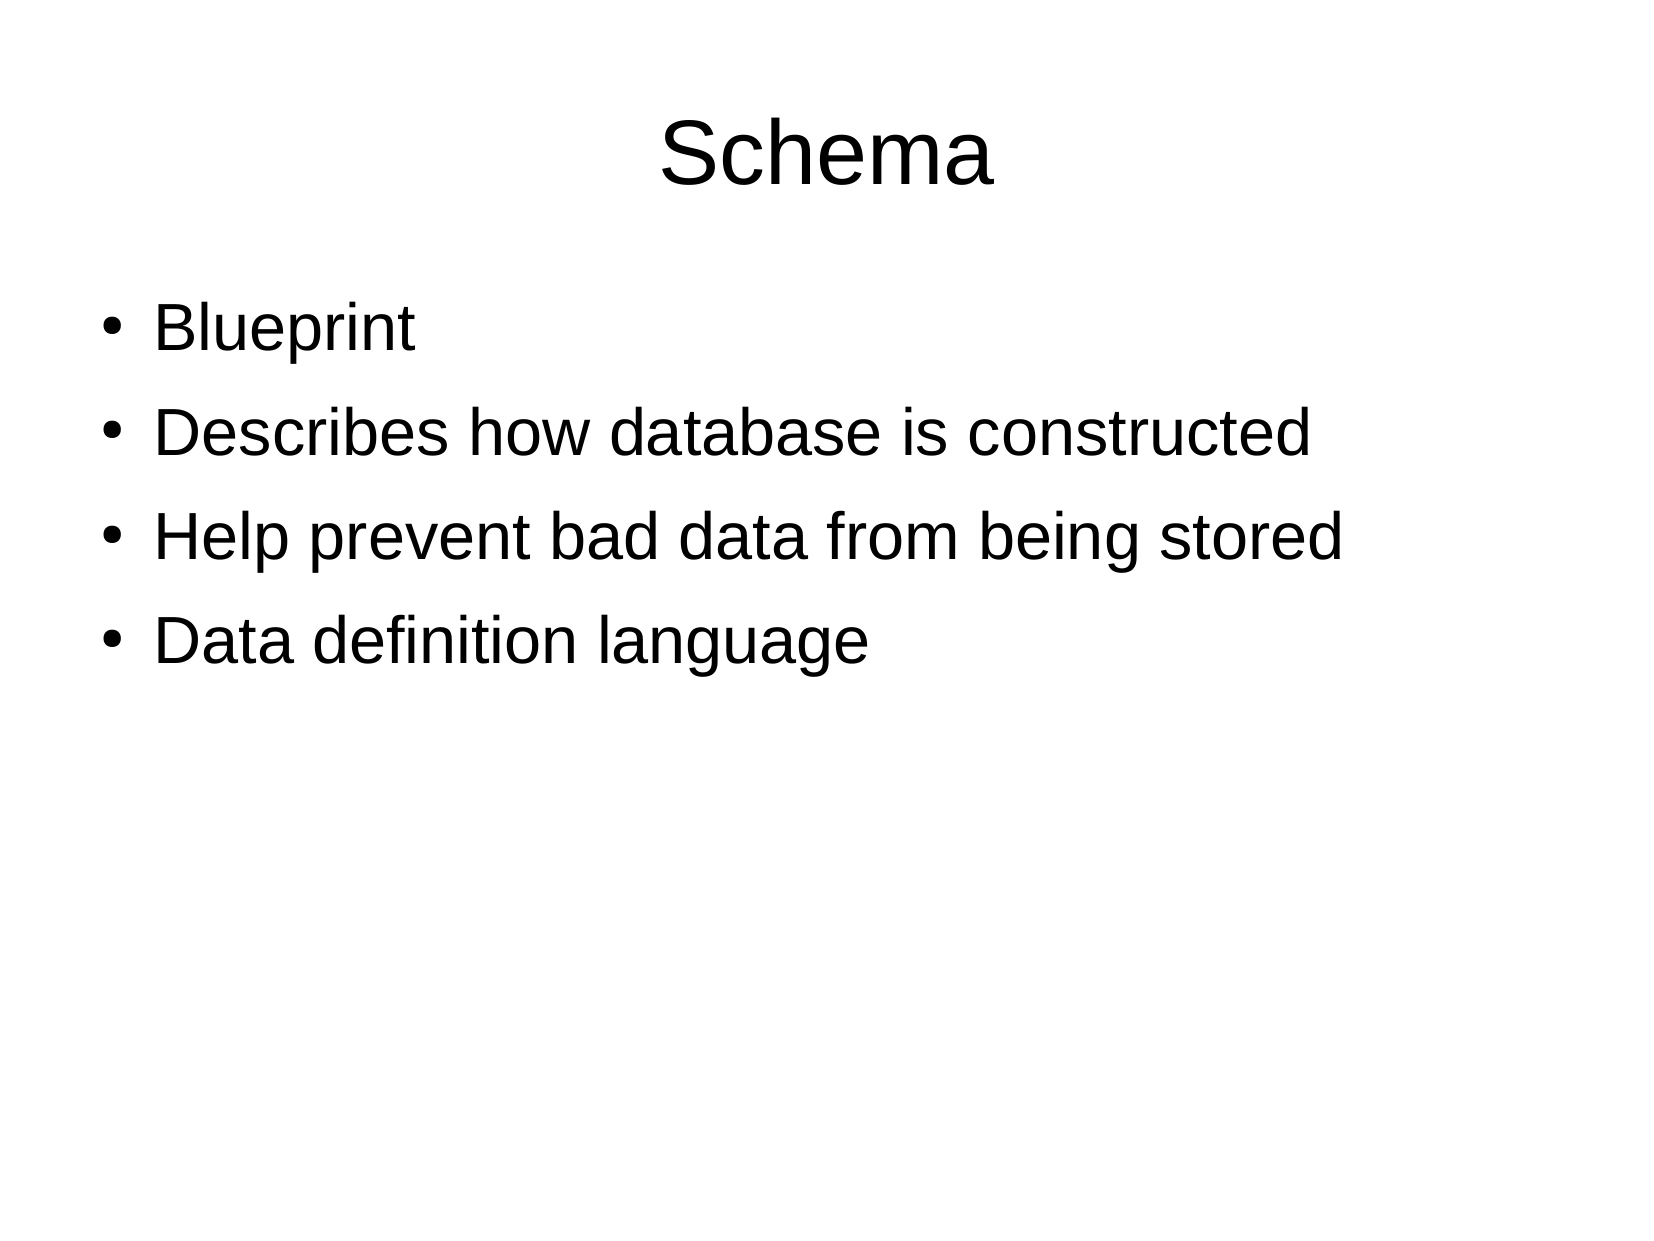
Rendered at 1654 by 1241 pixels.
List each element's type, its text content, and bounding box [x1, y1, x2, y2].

list Blueprint Describes how database is constructed Help prevent bad data from being stored Data definition language [82, 290, 1571, 1010]
title Schema [82, 49, 1571, 257]
